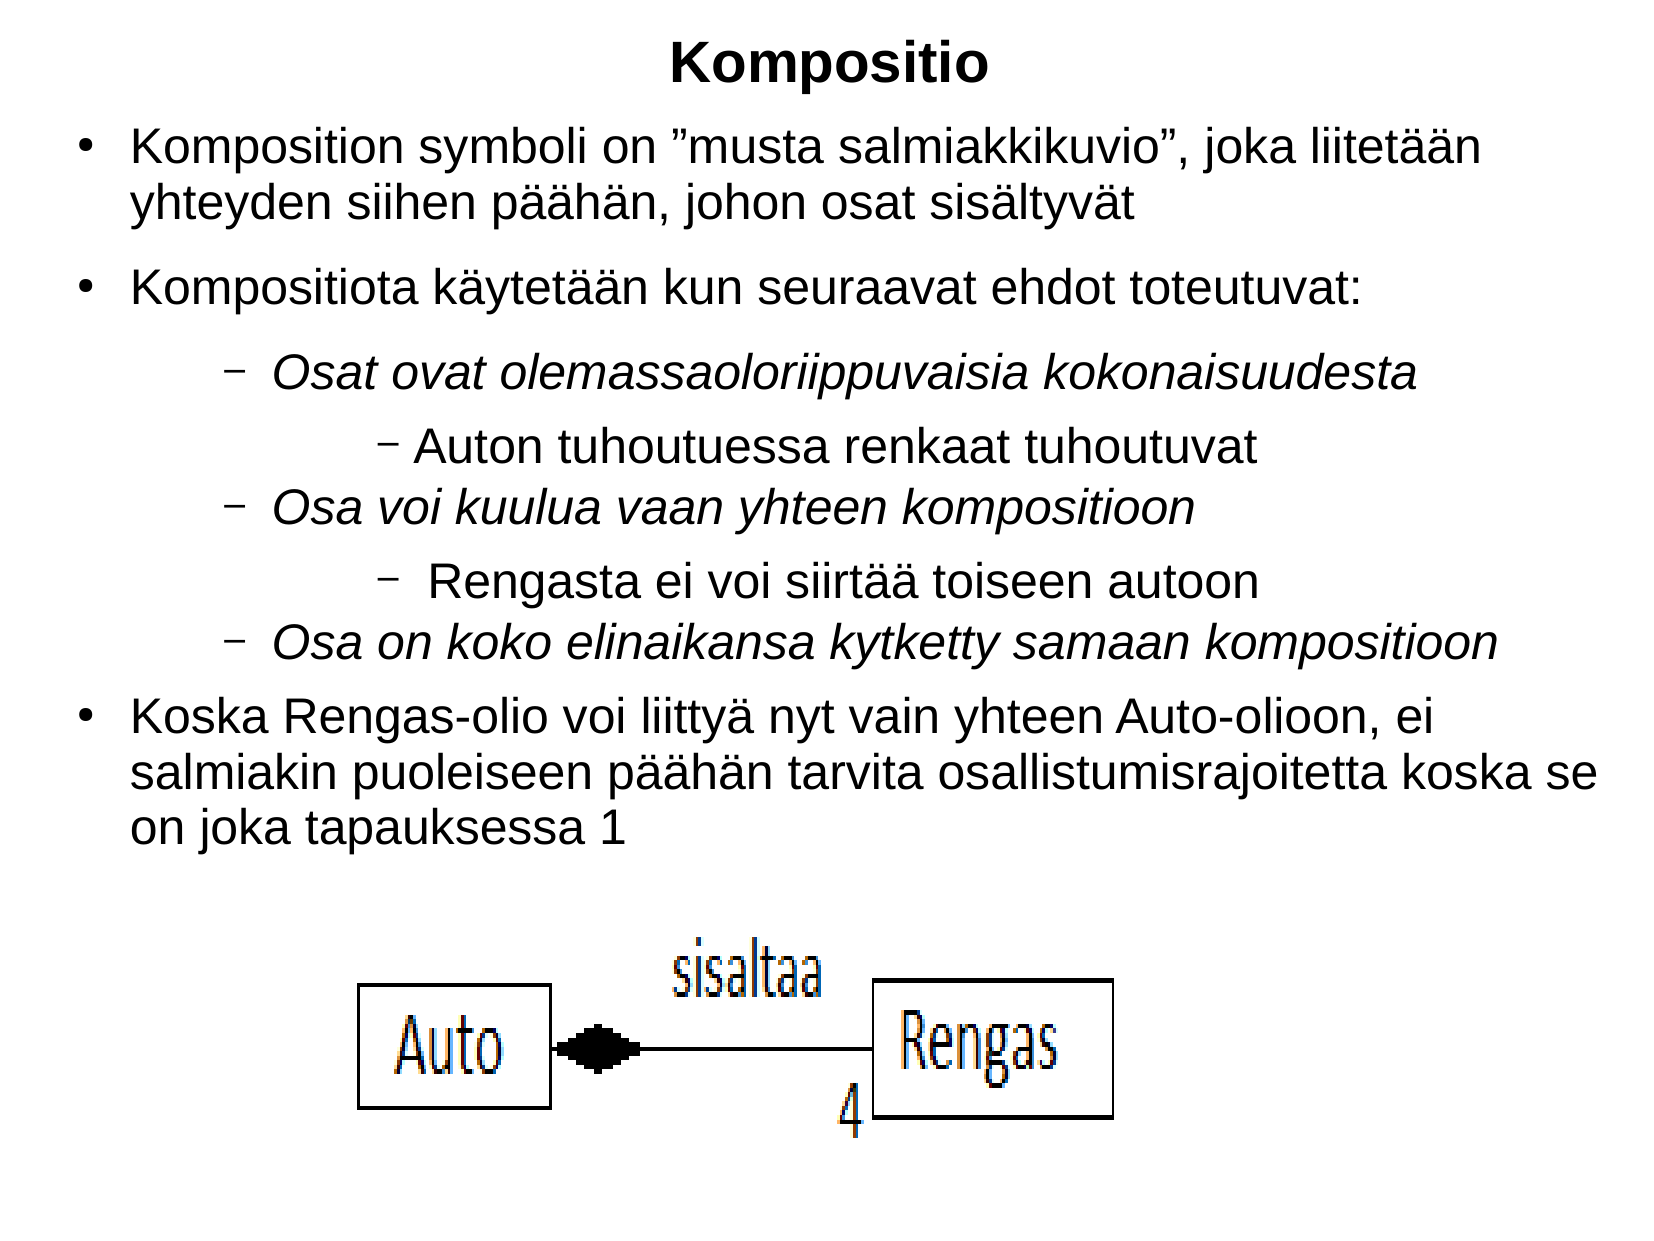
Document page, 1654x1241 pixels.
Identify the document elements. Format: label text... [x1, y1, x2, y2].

picture [336, 915, 1123, 1152]
list Komposition symboli on ”musta salmiakkikuvio”, joka liitetään yhteyden siihen päähän, johon osat sisältyvät Kompositiota käytetään kun seuraavat ehdot toteutuvat: Osat ovat olemassaoloriippuvaisia kokonaisuudesta Auton tuhoutuessa renkaat tuhoutuvat Osa voi kuulua vaan yhteen kompositioon Rengasta ei voi siirtää toiseen autoon Osa on koko elinaikansa kytketty samaan kompositioon Koska Rengas-olio voi liittyä nyt vain yhteen Auto-olioon, ei salmiakin puoleiseen päähän tarvita osallistumisrajoitetta koska se on joka tapauksessa 1 [59, 118, 1625, 983]
title Kompositio [88, 29, 1571, 95]
